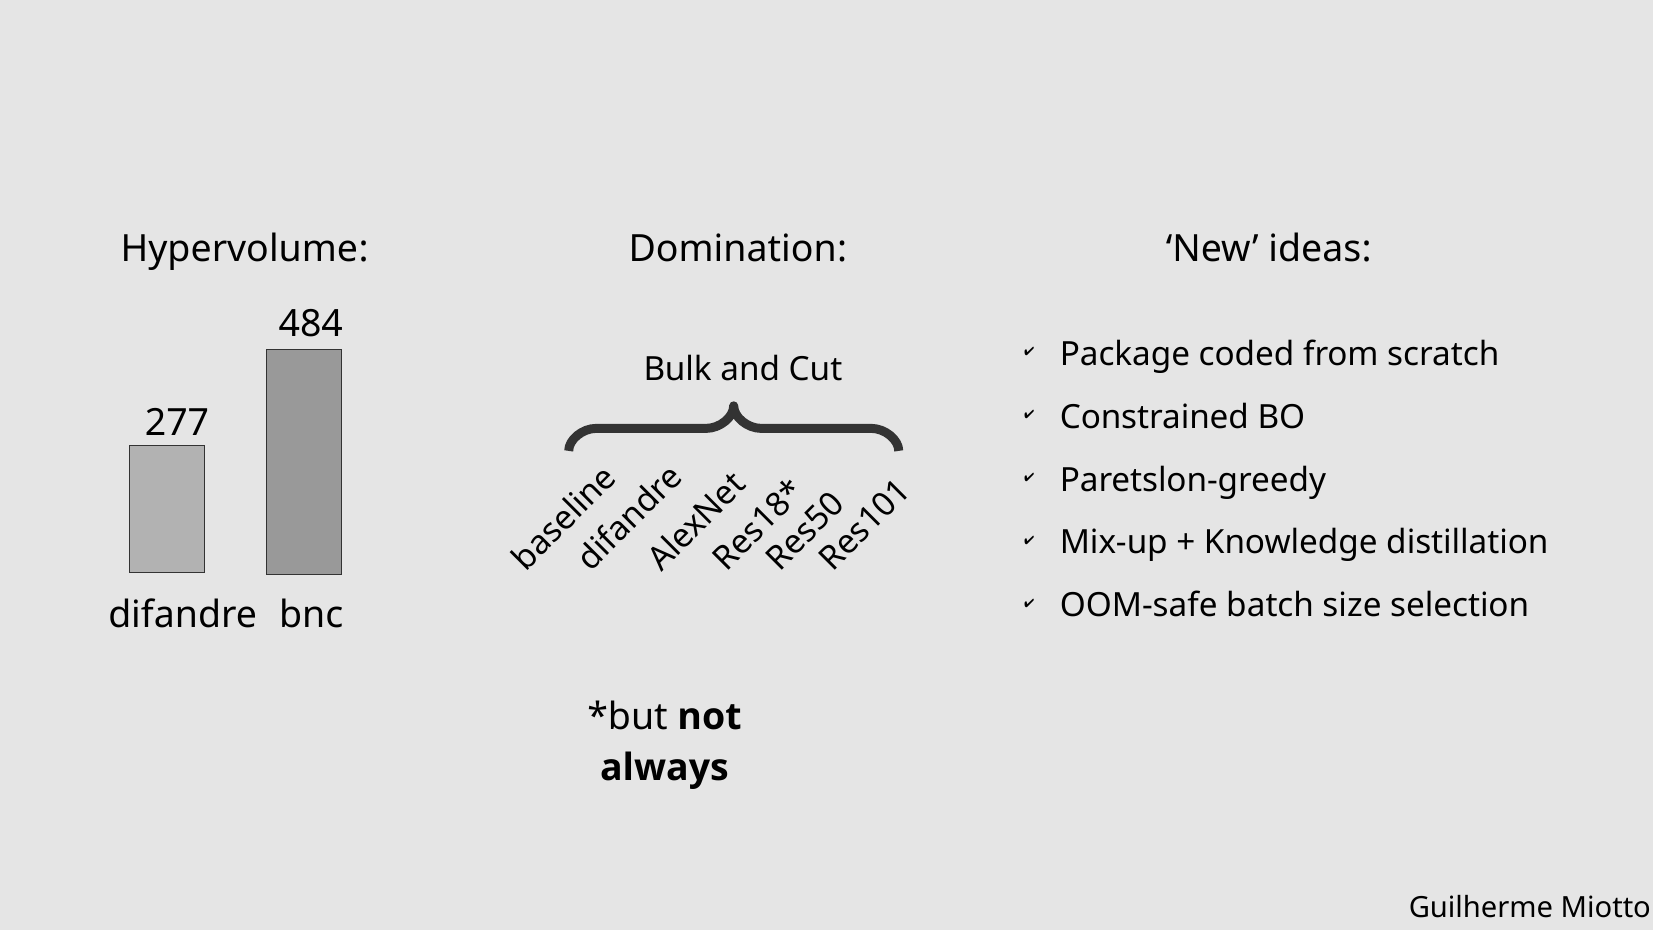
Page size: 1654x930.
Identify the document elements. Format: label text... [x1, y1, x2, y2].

text_box Package coded from scratch Constrained BO Paretslon-greedy Mix-up + Knowledge distillation OOM-safe batch size selection [1009, 322, 1597, 687]
text_box baseline [484, 442, 627, 590]
text_box [266, 349, 342, 575]
text_box 484 [263, 288, 343, 346]
text_box Hypervolume: [105, 214, 374, 271]
text_box bnc [264, 580, 343, 638]
text_box Res50 [738, 453, 864, 590]
text_box difandre [549, 440, 696, 590]
text_box Domination: [613, 214, 853, 271]
text_box Res101 [791, 453, 928, 590]
text_box 277 [129, 388, 209, 446]
text_box [129, 446, 205, 573]
text_box Bulk and Cut [628, 337, 849, 390]
text_box Res18* [690, 455, 809, 590]
text_box ‘New’ ideas: [1151, 214, 1383, 271]
text_box AlexNet [620, 444, 766, 590]
text_box difandre [93, 580, 242, 638]
text_box Guilherme Miotto [1394, 879, 1648, 927]
text_box *but not always [572, 681, 888, 751]
